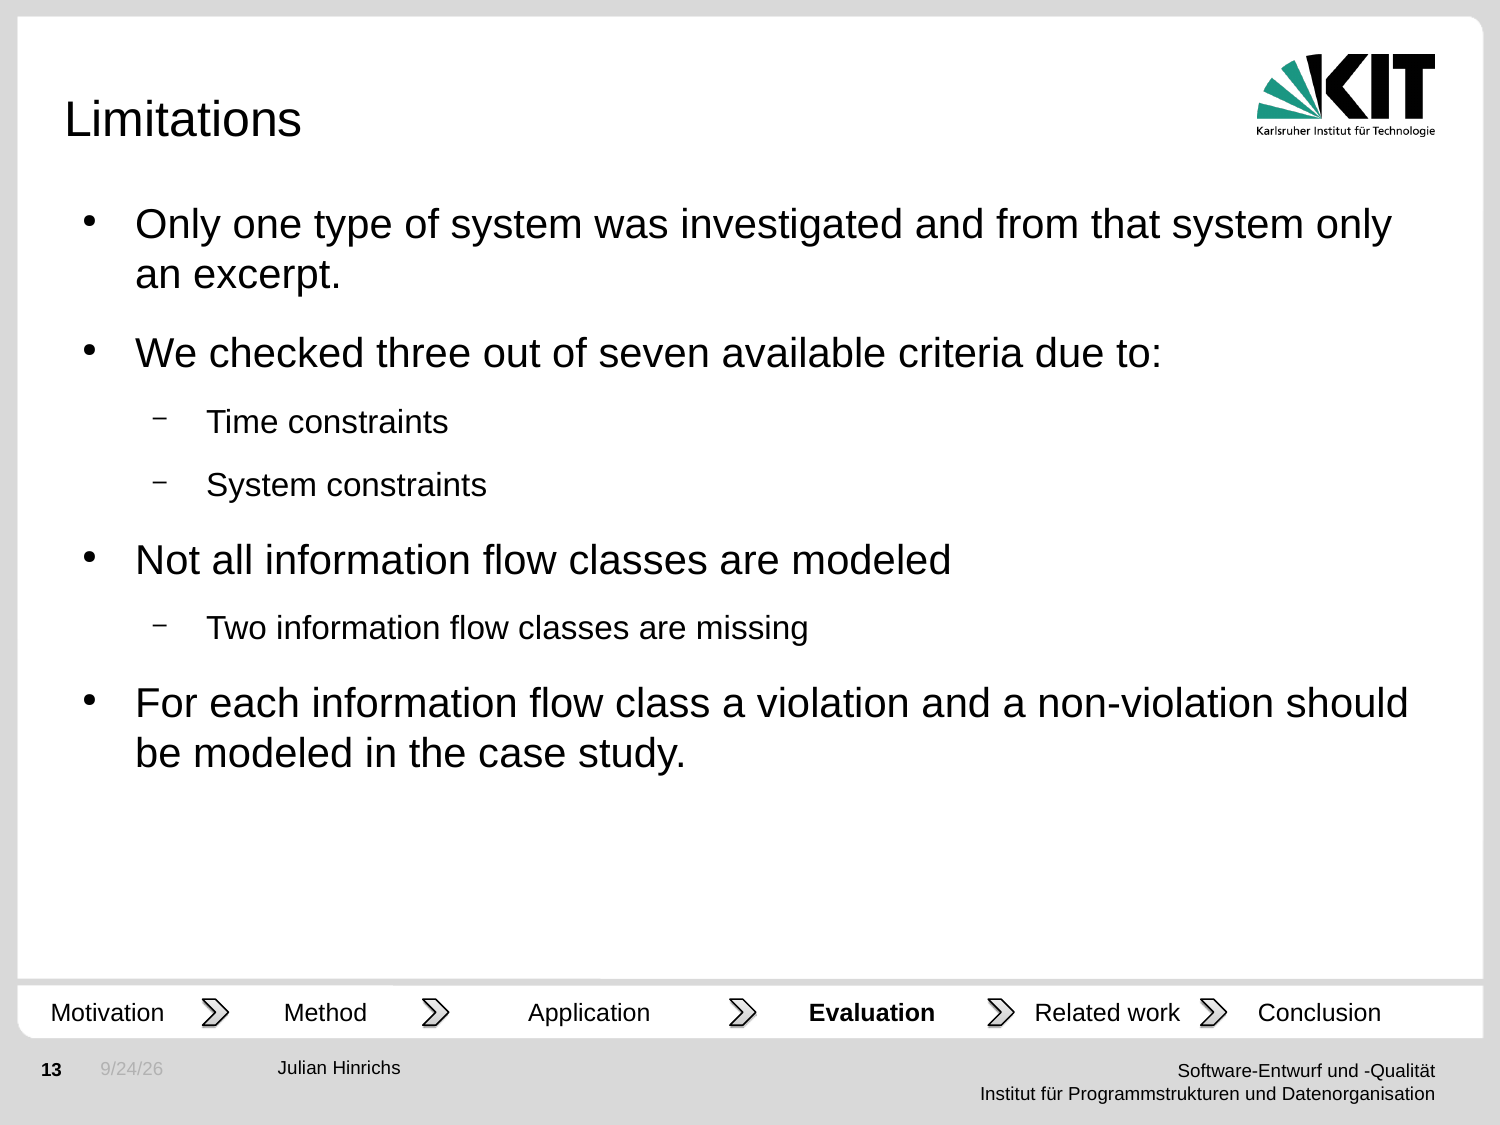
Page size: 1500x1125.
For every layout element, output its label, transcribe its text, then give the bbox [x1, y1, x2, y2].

text_box [1200, 999, 1227, 1026]
text_box [988, 999, 1015, 1026]
slide_number 9/27/18 [100, 1057, 271, 1117]
text_box [422, 999, 449, 1026]
title Limitations [64, 54, 1198, 147]
text_box Application [513, 989, 666, 1035]
picture [0, 0, 1500, 1125]
text_box Related work [1019, 989, 1196, 1035]
list Only one type of system was investigated and from that system only an excerpt. We checked three out of seven available criteria due to: Time constraints System constraints Not all information flow classes are modeled Two information flow classes are missing For each information flow class a violation and a non-violation should be modeled in the case study. [64, 196, 1436, 966]
text_box Method [269, 989, 383, 1035]
text_box Motivation [35, 989, 180, 1035]
text_box Evaluation [794, 989, 951, 1035]
text_box [202, 999, 229, 1026]
text_box [729, 999, 756, 1026]
text_box Conclusion [1243, 989, 1488, 1035]
